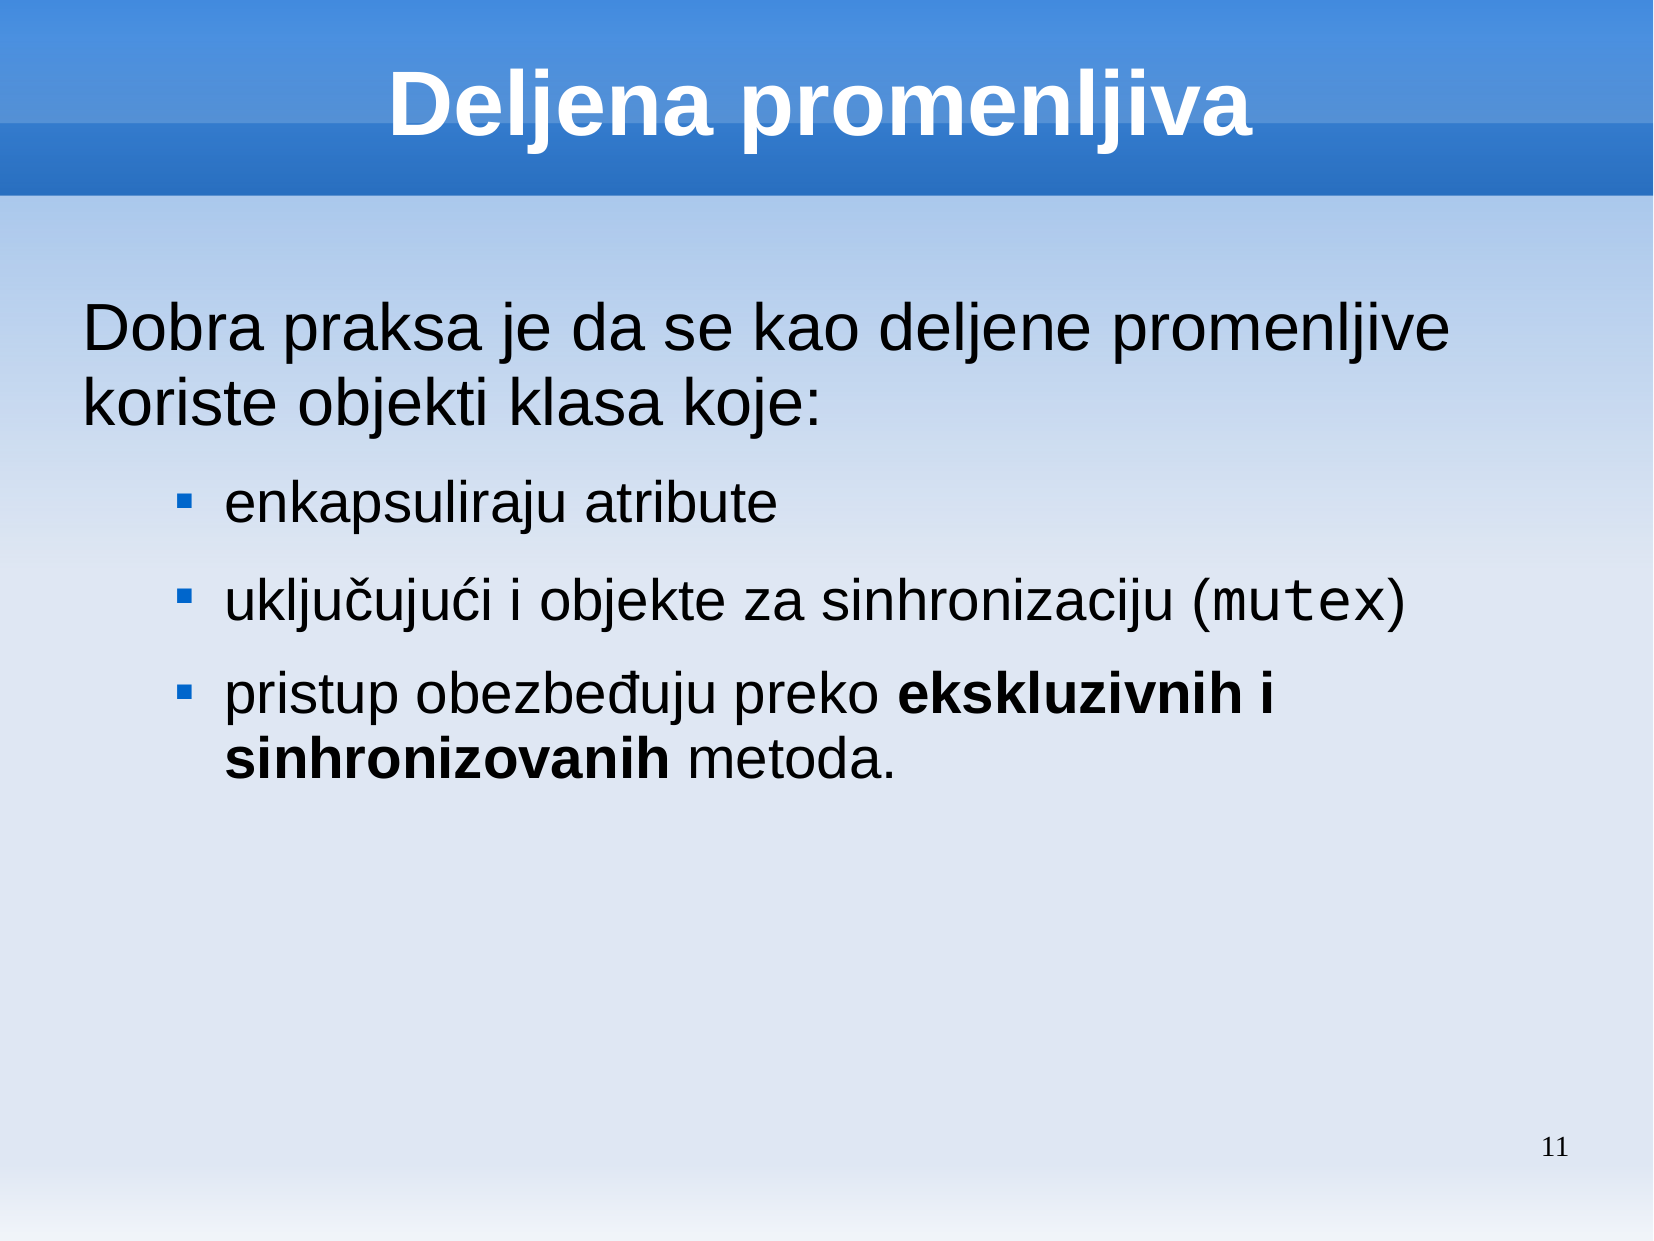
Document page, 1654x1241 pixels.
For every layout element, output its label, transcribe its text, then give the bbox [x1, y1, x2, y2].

picture [0, 0, 1654, 1241]
list Dobra praksa je da se kao deljene promenljive koriste objekti klasa koje: enkapsuliraju atribute uključujući i objekte za sinhronizaciju (mutex) pristup obezbeđuju preko ekskluzivnih i sinhronizovanih metoda. [82, 290, 1571, 1109]
title Deljena promenljiva [76, 0, 1565, 208]
